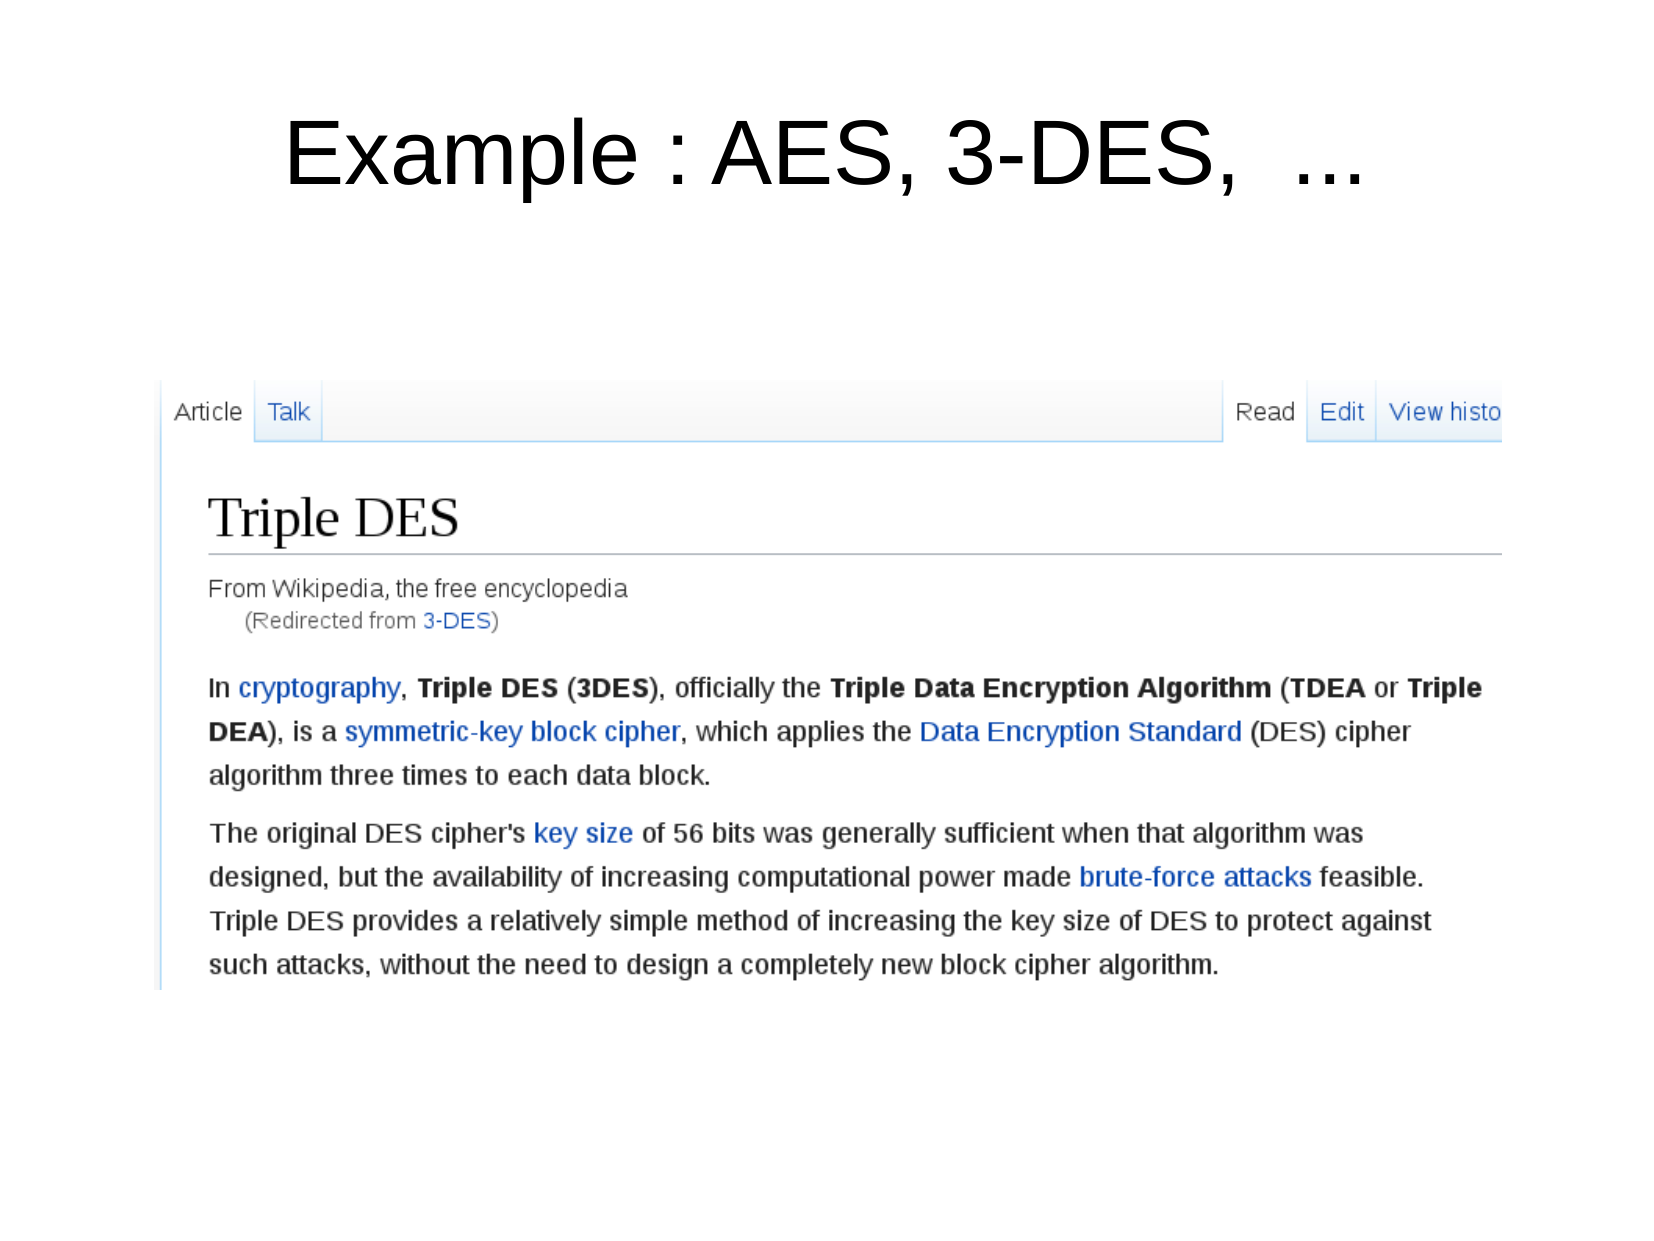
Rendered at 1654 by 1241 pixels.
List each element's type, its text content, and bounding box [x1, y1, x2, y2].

picture [154, 380, 1502, 991]
title Example : AES, 3-DES, ... [82, 49, 1571, 257]
